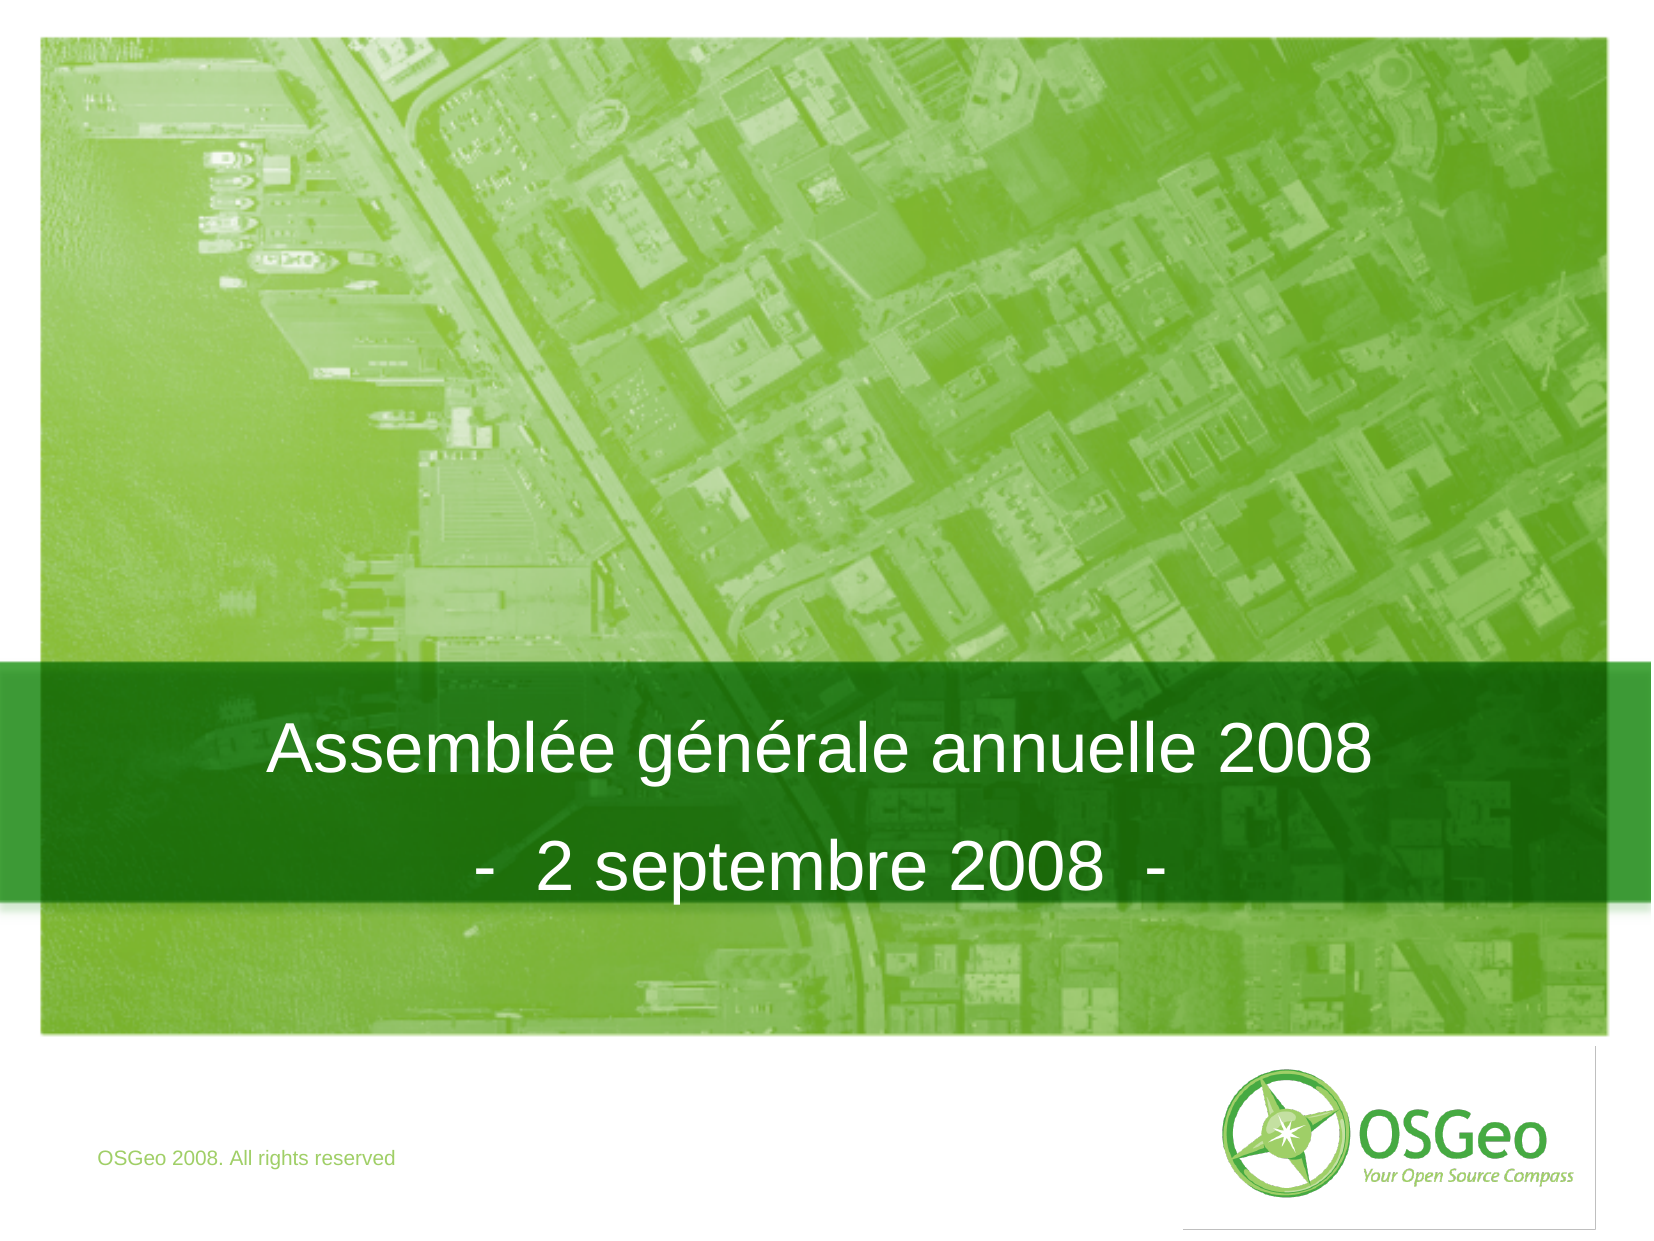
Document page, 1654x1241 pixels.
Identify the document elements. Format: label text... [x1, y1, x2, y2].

title Assemblée générale annuelle 2008 - 2 septembre 2008 - [76, 655, 1565, 919]
picture [0, 0, 1651, 1241]
